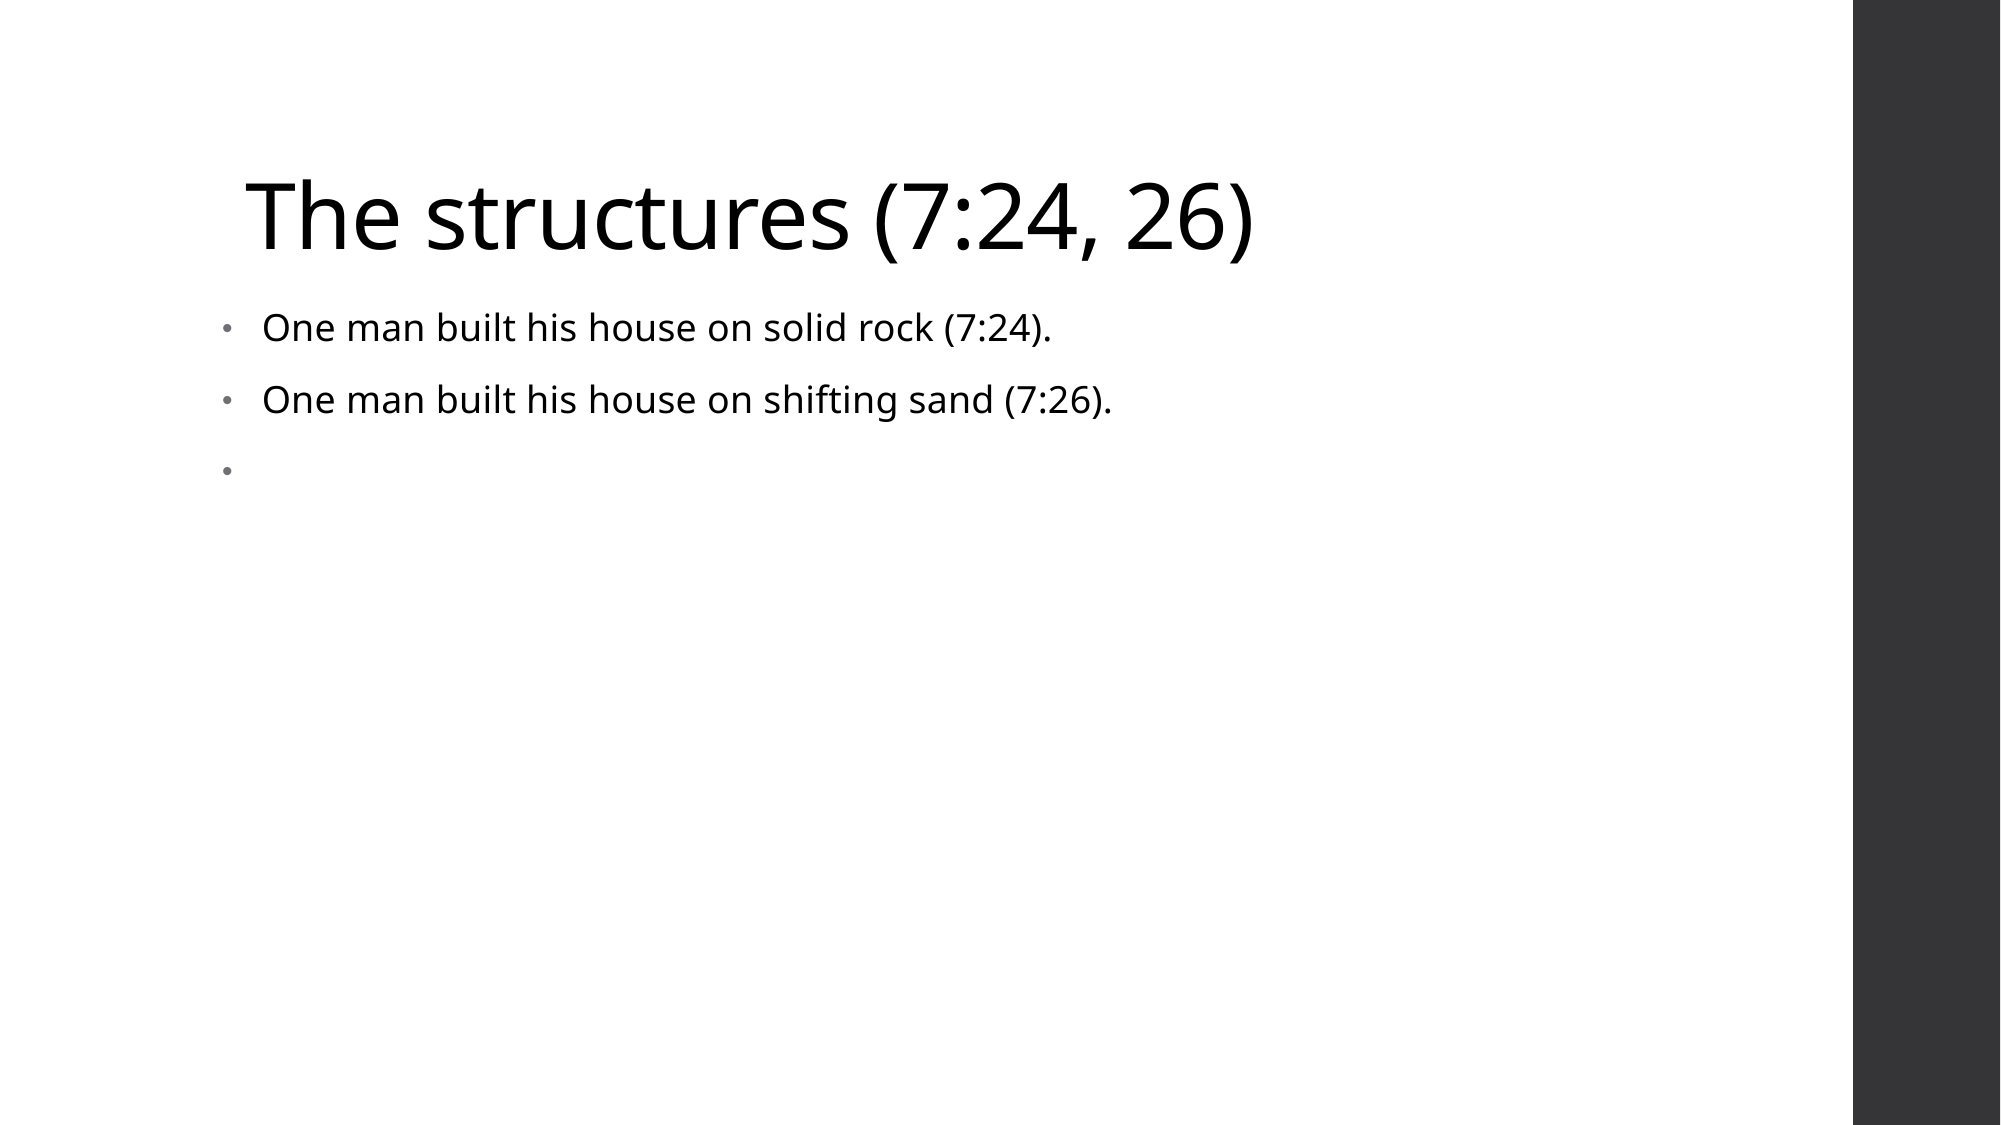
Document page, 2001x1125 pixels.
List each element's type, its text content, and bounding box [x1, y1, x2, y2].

list One man built his house on solid rock (7:24). One man built his house on shifting sand (7:26). [206, 299, 1617, 1014]
title The structures (7:24, 26) [206, 60, 1797, 278]
